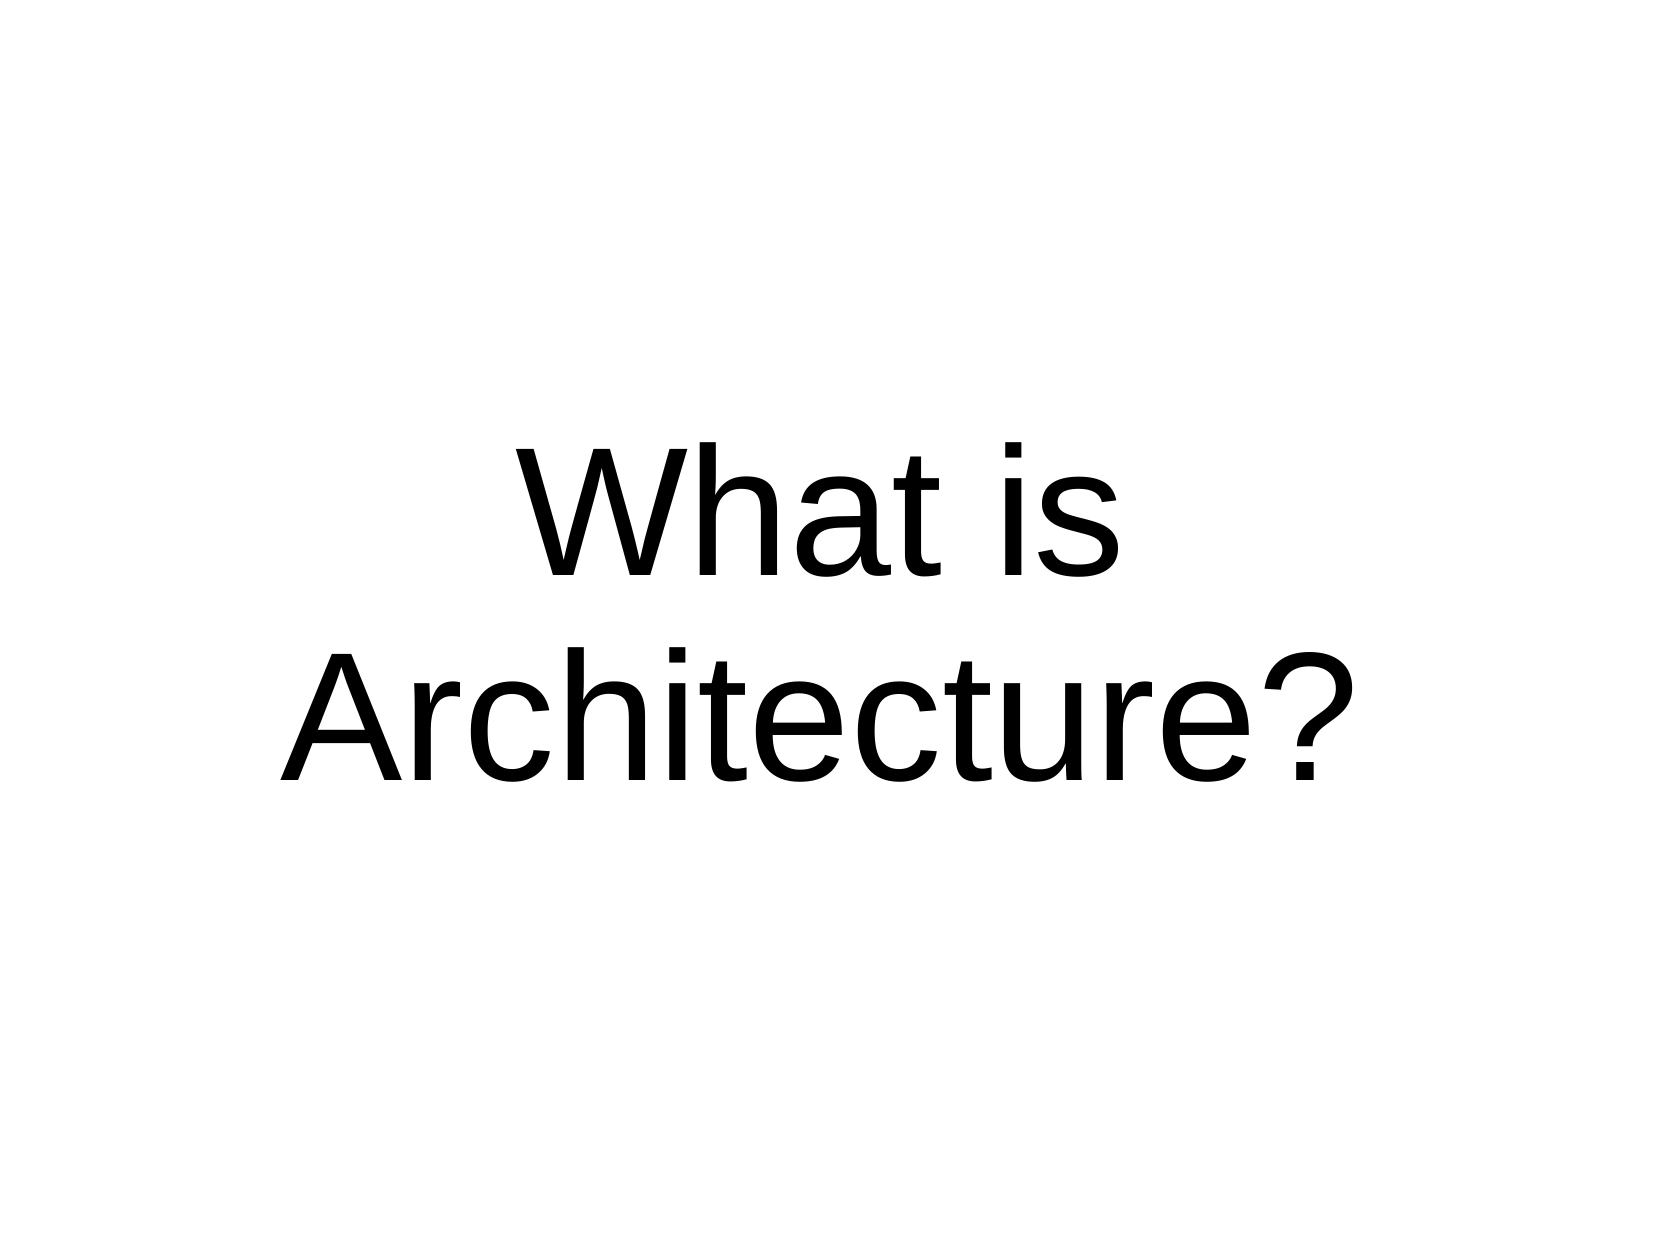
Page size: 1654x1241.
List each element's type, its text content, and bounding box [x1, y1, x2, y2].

text_box What is Architecture? [265, 402, 1388, 839]
